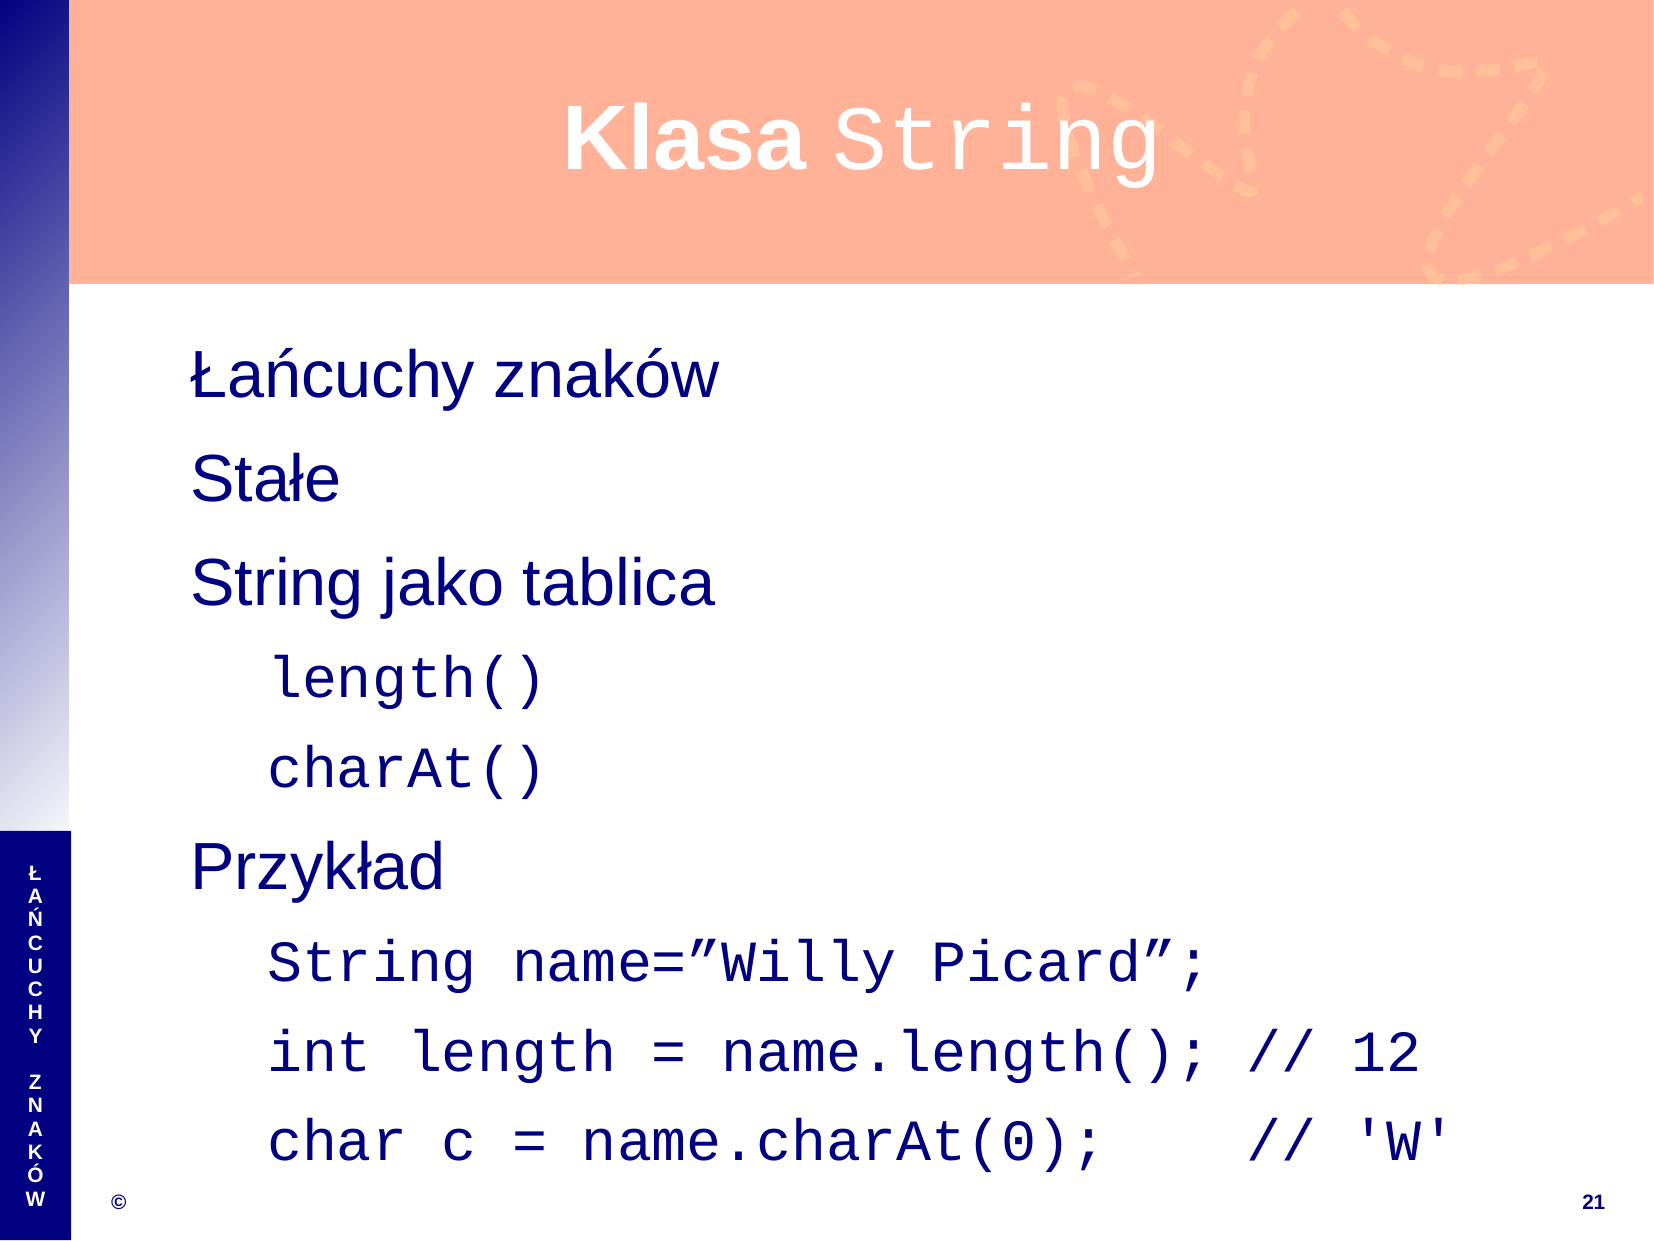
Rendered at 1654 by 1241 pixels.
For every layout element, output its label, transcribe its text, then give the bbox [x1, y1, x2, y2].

title Klasa String [70, 37, 1654, 246]
text_box Ł A Ń C U C H Y Z N A K Ó W [0, 830, 71, 1241]
list Łańcuchy znaków Stałe String jako tablica length() charAt() Przykład String name=”Willy Picard”; int length = name.length(); // 12 char c = name.charAt(0); // 'W' [219, 336, 1505, 1179]
